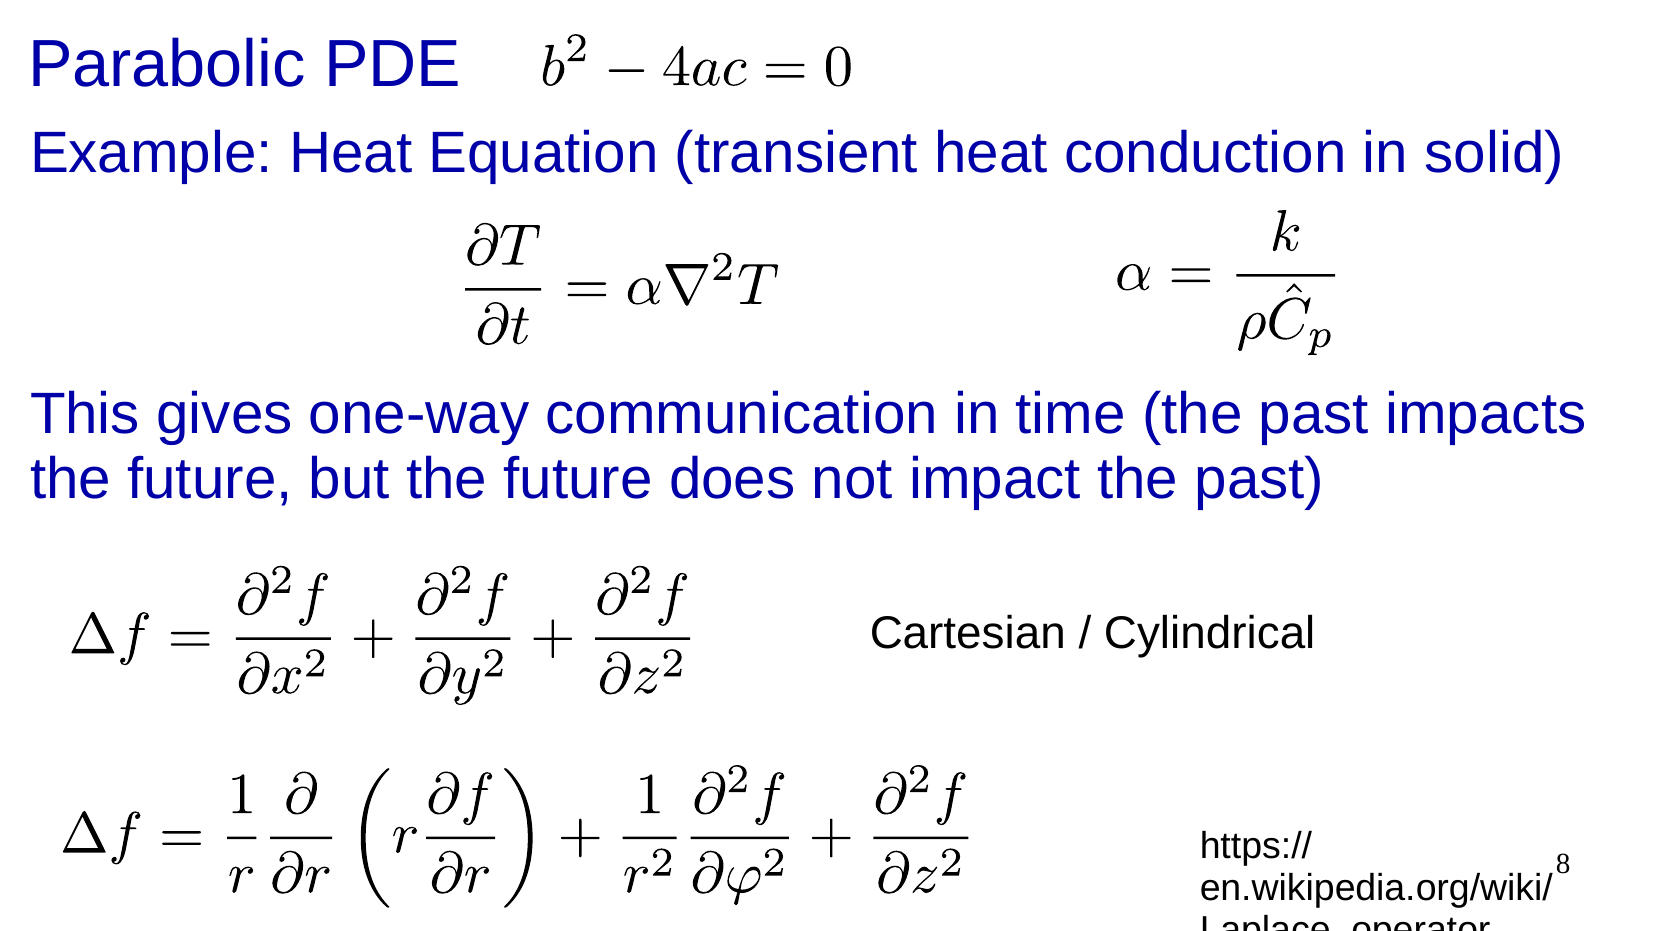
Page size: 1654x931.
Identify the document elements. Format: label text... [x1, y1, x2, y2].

text_box [465, 222, 779, 346]
text_box [1114, 210, 1336, 356]
text_box [540, 34, 853, 91]
title Parabolic PDE [28, 21, 1626, 106]
text_box Cartesian / Cylindrical [855, 600, 1336, 666]
list Example: Heat Equation (transient heat conduction in solid) This gives one-way communication in time (the past impacts the future, but the future does not impact the past) [30, 120, 1645, 916]
text_box [60, 765, 969, 908]
text_box [68, 565, 691, 706]
text_box https://en.wikipedia.org/wiki/Laplace_operator [1185, 817, 1627, 916]
